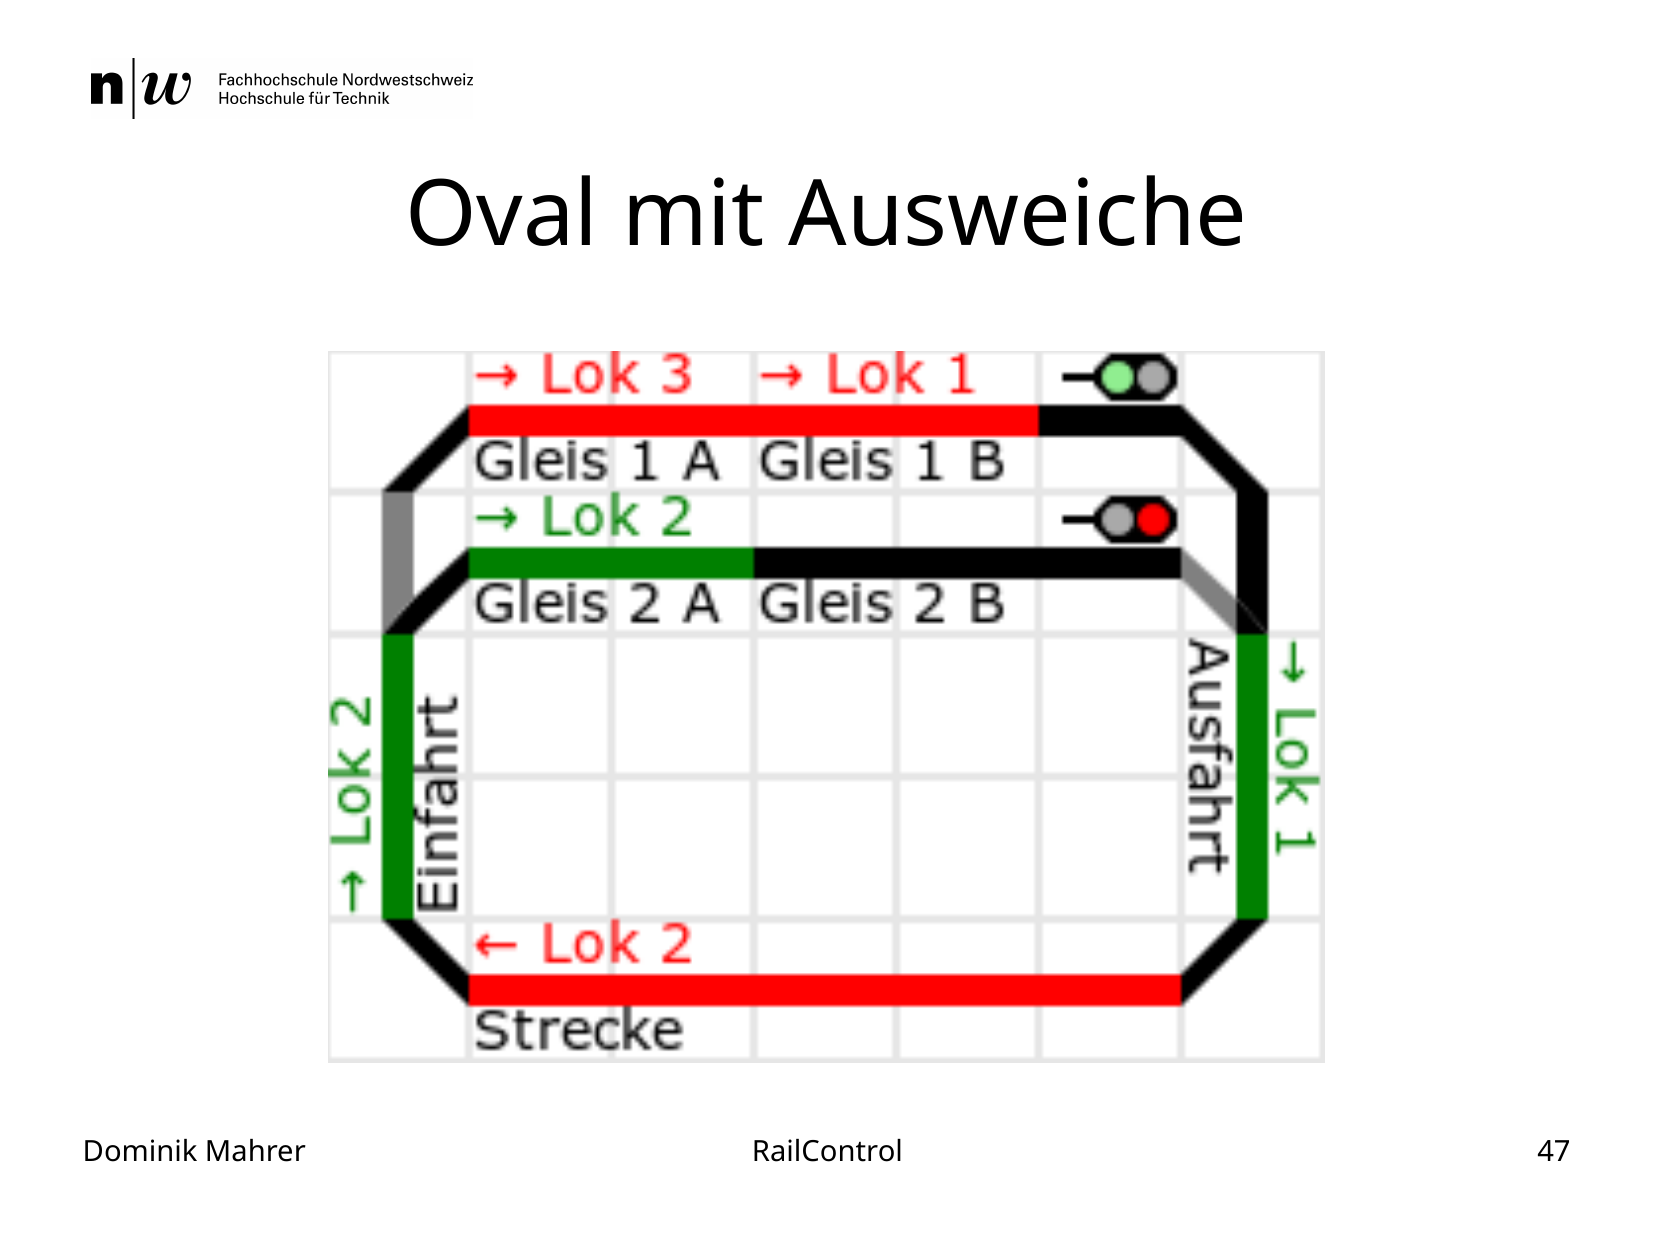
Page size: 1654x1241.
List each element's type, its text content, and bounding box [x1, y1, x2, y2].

picture [328, 351, 1325, 1063]
title Oval mit Ausweiche [82, 153, 1571, 267]
picture [91, 58, 473, 119]
